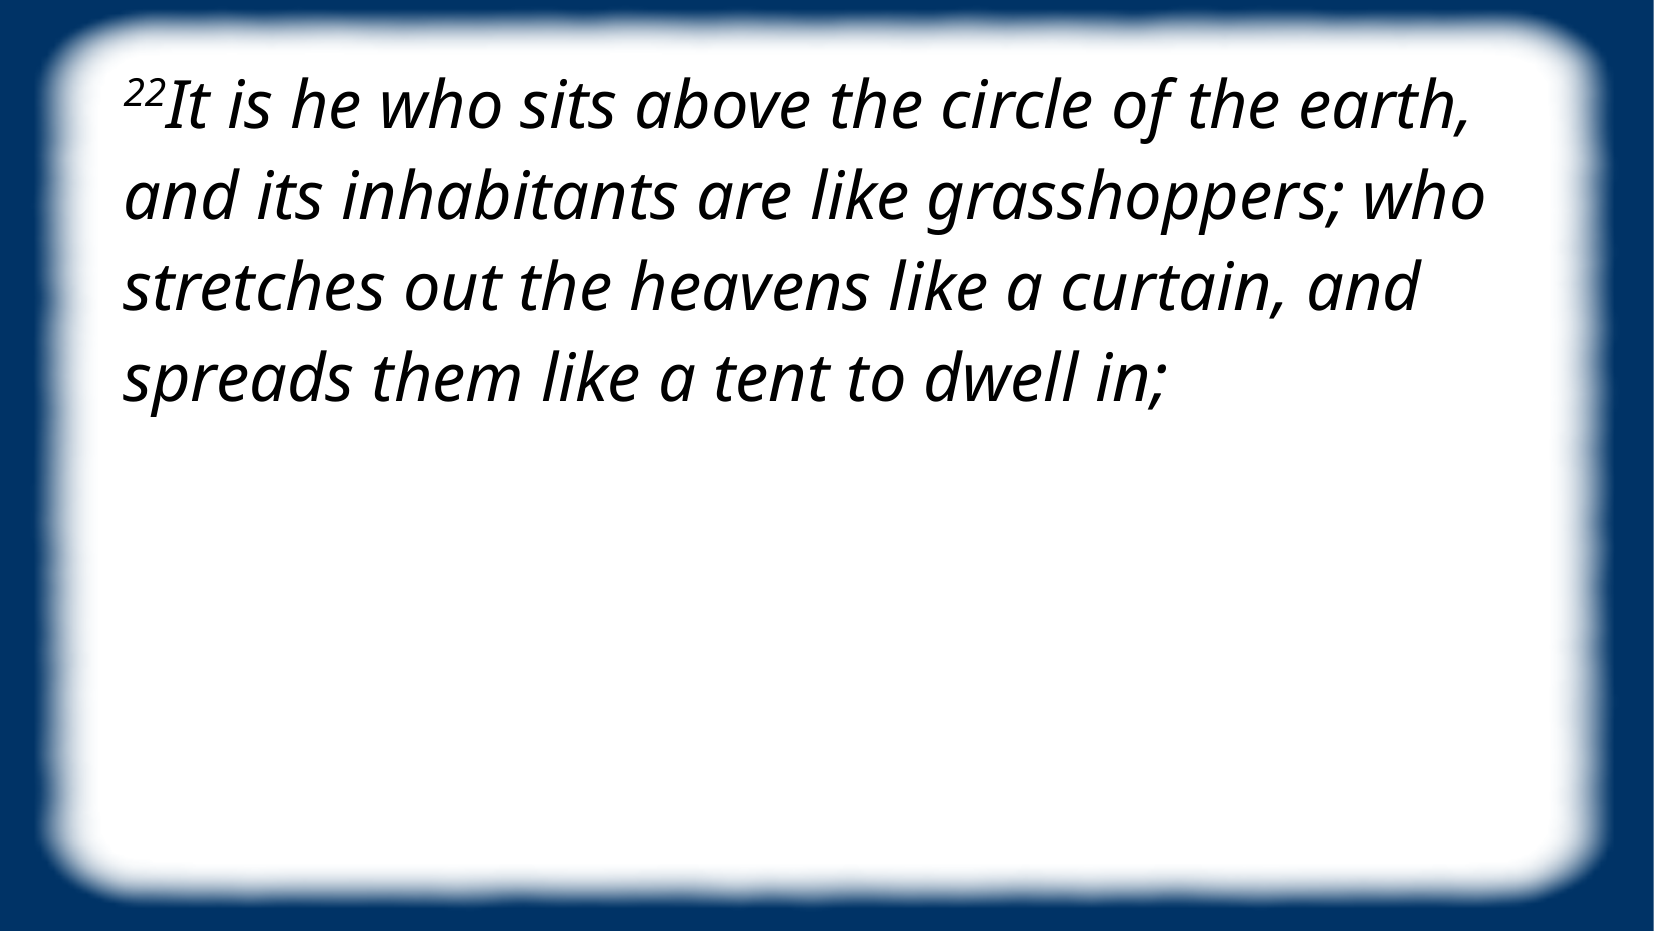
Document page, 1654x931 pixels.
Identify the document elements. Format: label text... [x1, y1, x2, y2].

picture [0, 0, 1654, 931]
text_box 22It is he who sits above the circle of the earth, and its inhabitants are like grasshoppers; who stretches out the heavens like a curtain, and spreads them like a tent to dwell in; [90, 50, 1561, 421]
